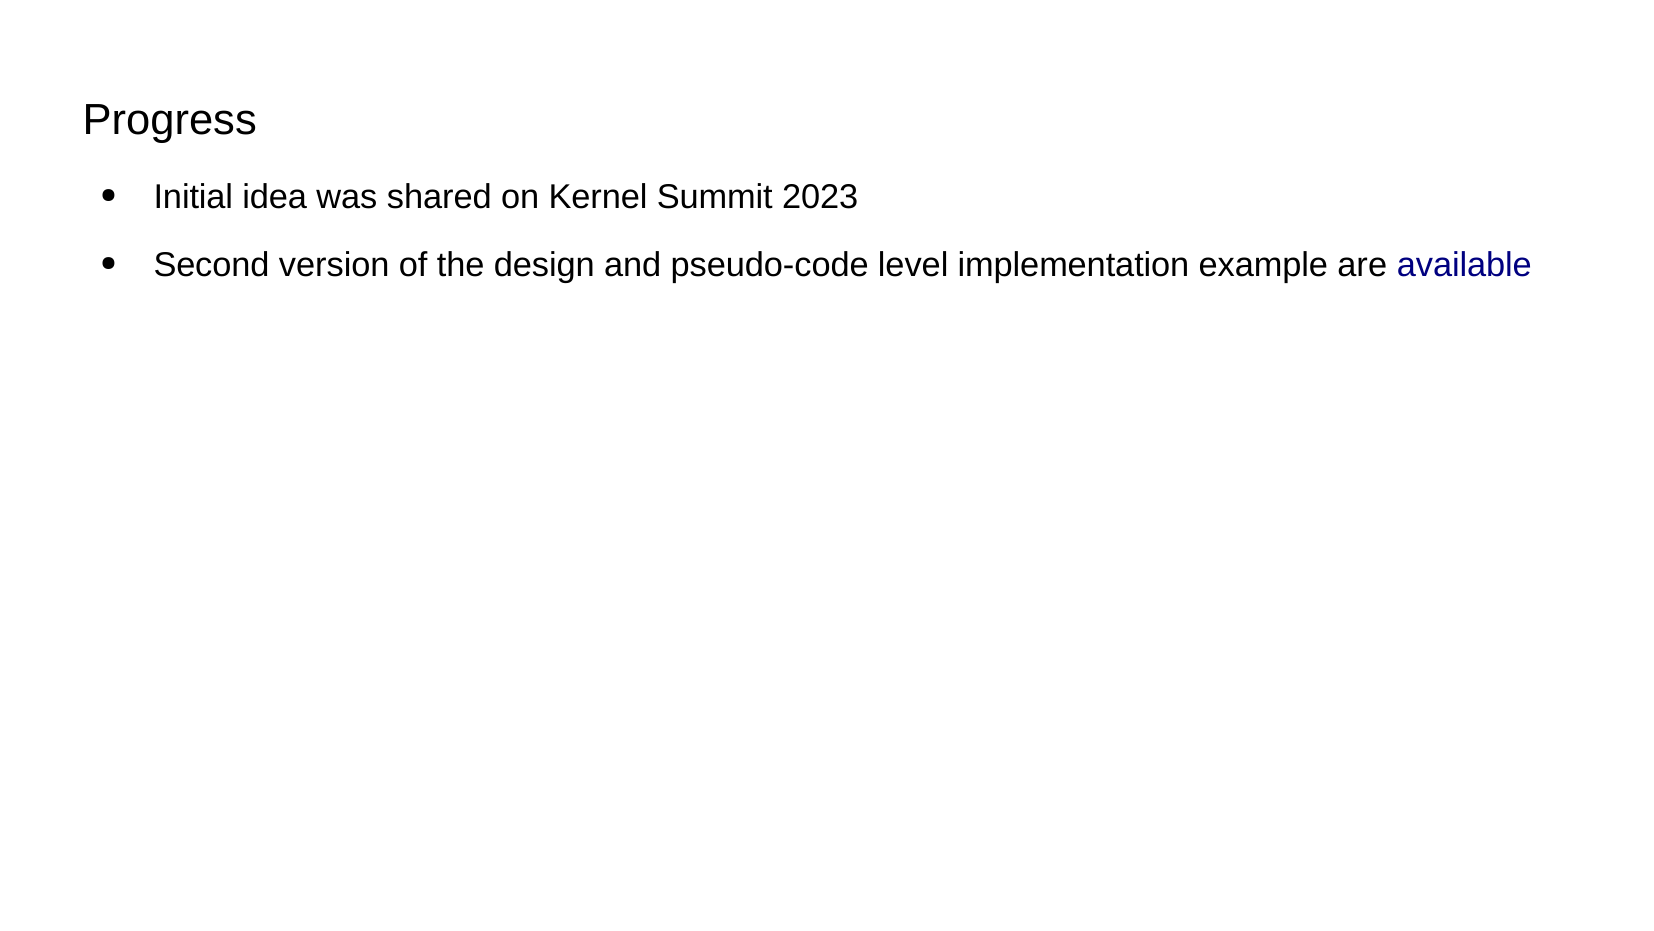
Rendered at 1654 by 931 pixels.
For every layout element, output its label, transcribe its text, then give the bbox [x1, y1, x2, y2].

list Initial idea was shared on Kernel Summit 2023 Second version of the design and pseudo-code level implementation example are available [82, 177, 1571, 833]
title Progress [82, 81, 1571, 157]
